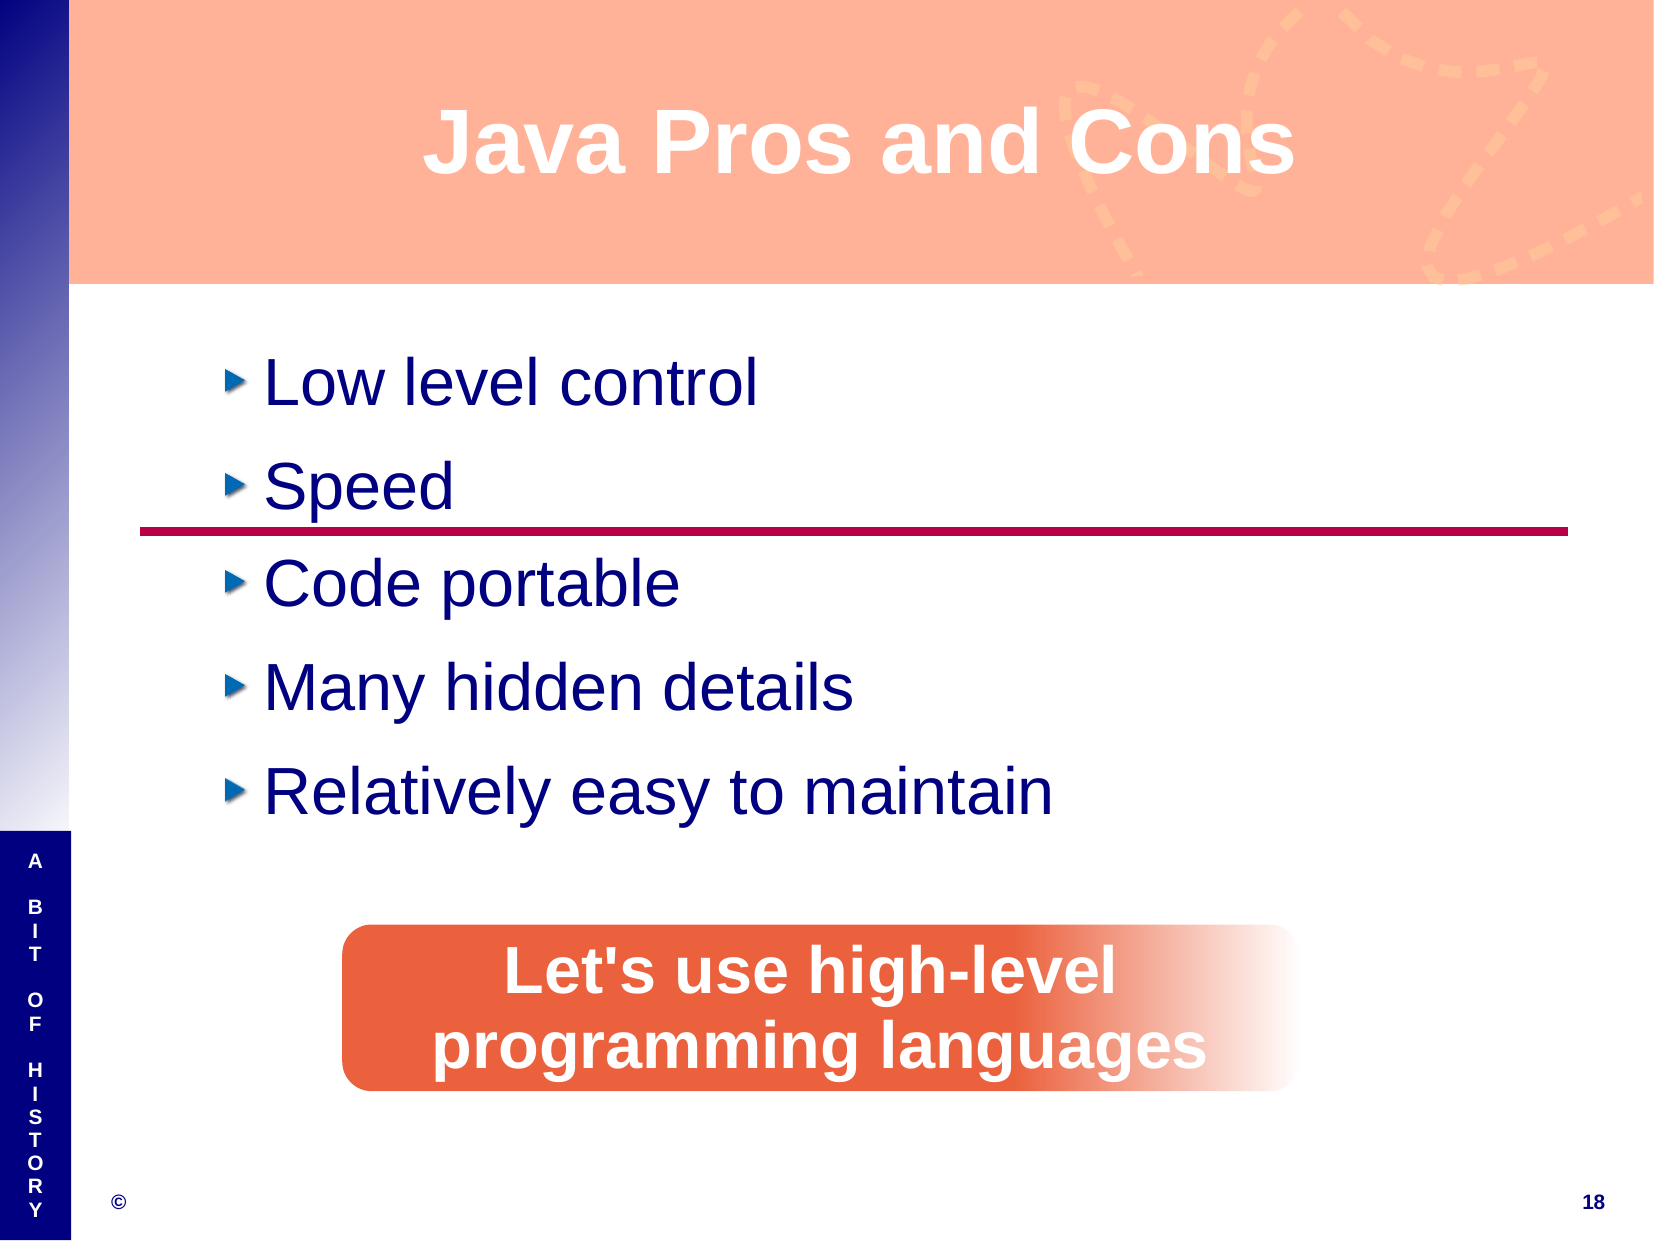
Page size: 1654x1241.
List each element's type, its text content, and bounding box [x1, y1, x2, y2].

list Low level control Speed [192, 344, 1605, 532]
text_box A B I T O F H I S T O R Y [0, 830, 71, 1241]
text_box Let's use high-level programming languages [342, 924, 1300, 1092]
title Java Pros and Cons [104, 37, 1617, 246]
list Code portable Many hidden details Relatively easy to maintain [192, 545, 1605, 837]
